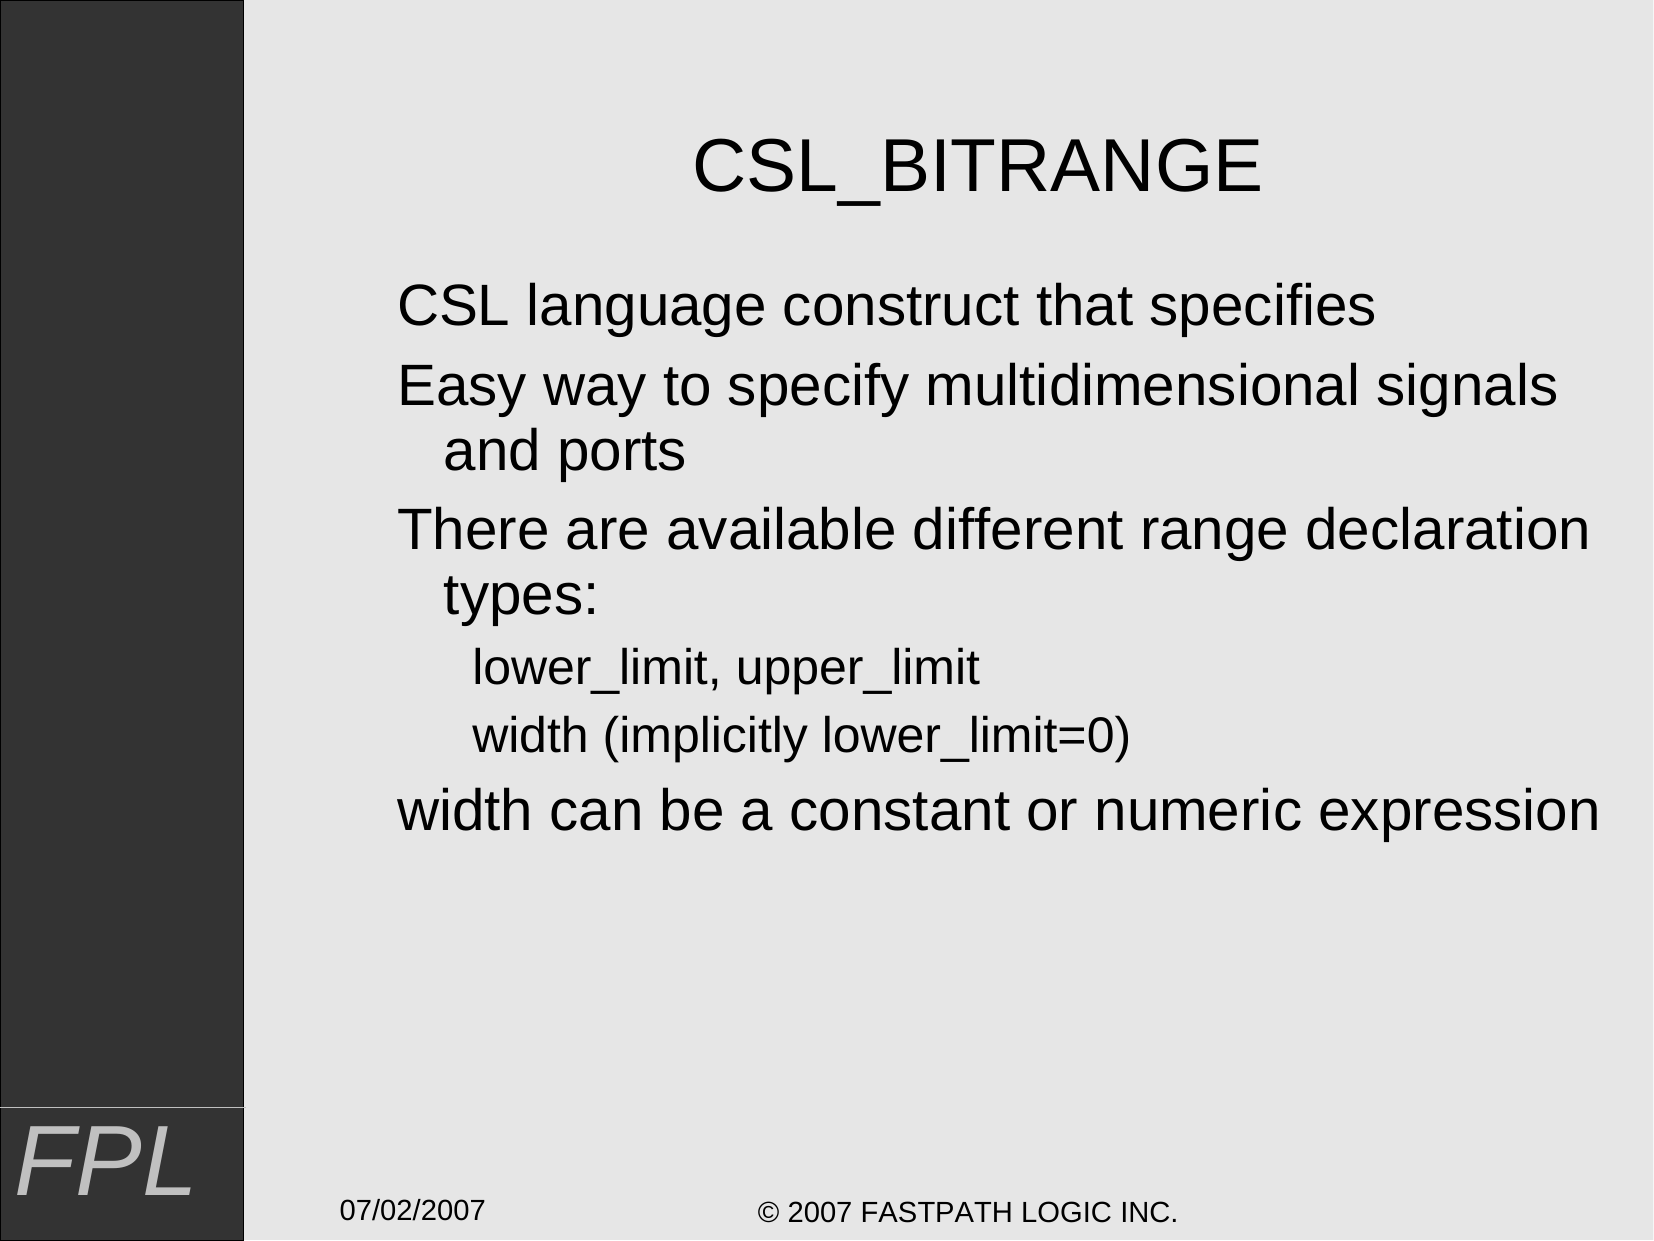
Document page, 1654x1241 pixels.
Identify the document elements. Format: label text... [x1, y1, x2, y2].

title CSL_BITRANGE [427, 57, 1530, 272]
list CSL language construct that specifies Easy way to specify multidimensional signals and ports There are available different range declaration types: lower_limit, upper_limit width (implicitly lower_limit=0) width can be a constant or numeric expression [322, 272, 1635, 1096]
